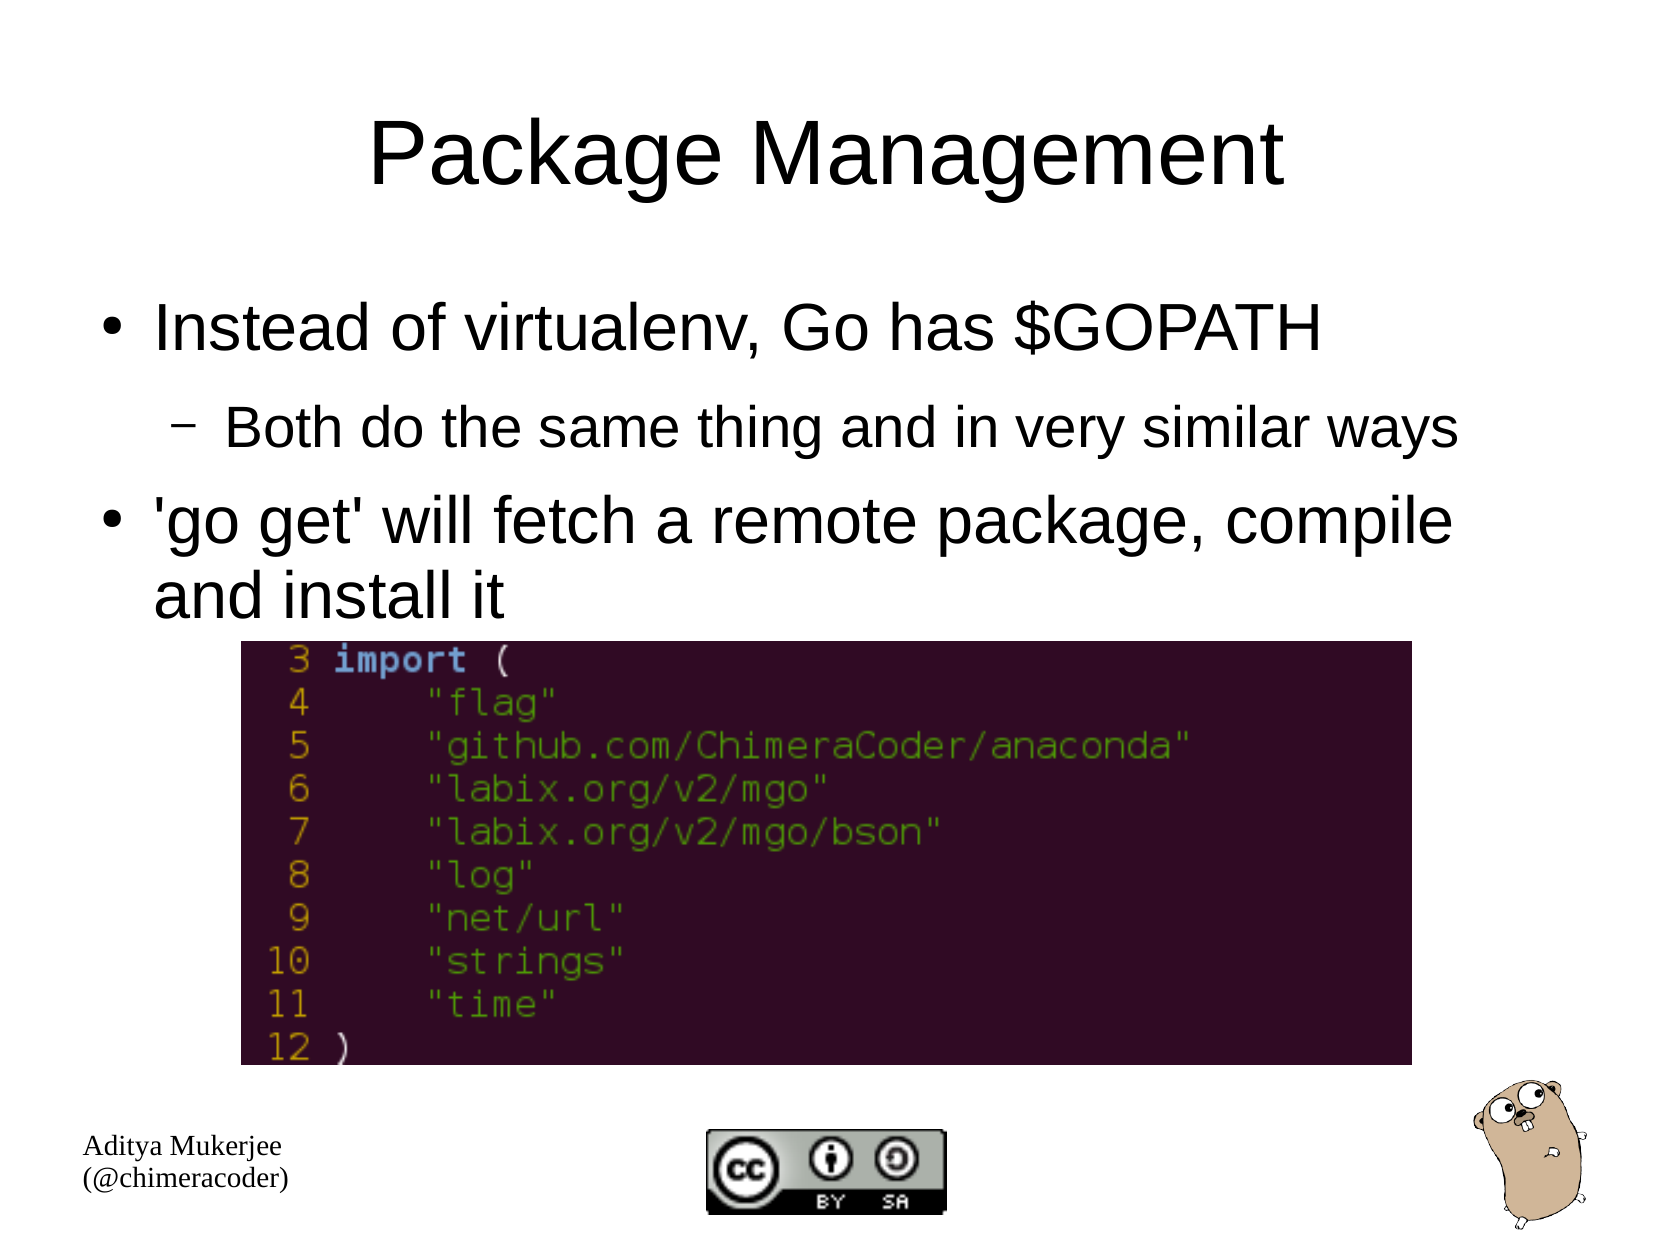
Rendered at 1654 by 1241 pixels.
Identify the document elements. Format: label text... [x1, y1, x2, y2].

picture [706, 1129, 947, 1215]
picture [241, 641, 1412, 1066]
list Instead of virtualenv, Go has $GOPATH Both do the same thing and in very similar ways 'go get' will fetch a remote package, compile and install it [82, 290, 1538, 1010]
picture [1455, 1079, 1606, 1230]
title Package Management [82, 49, 1571, 257]
